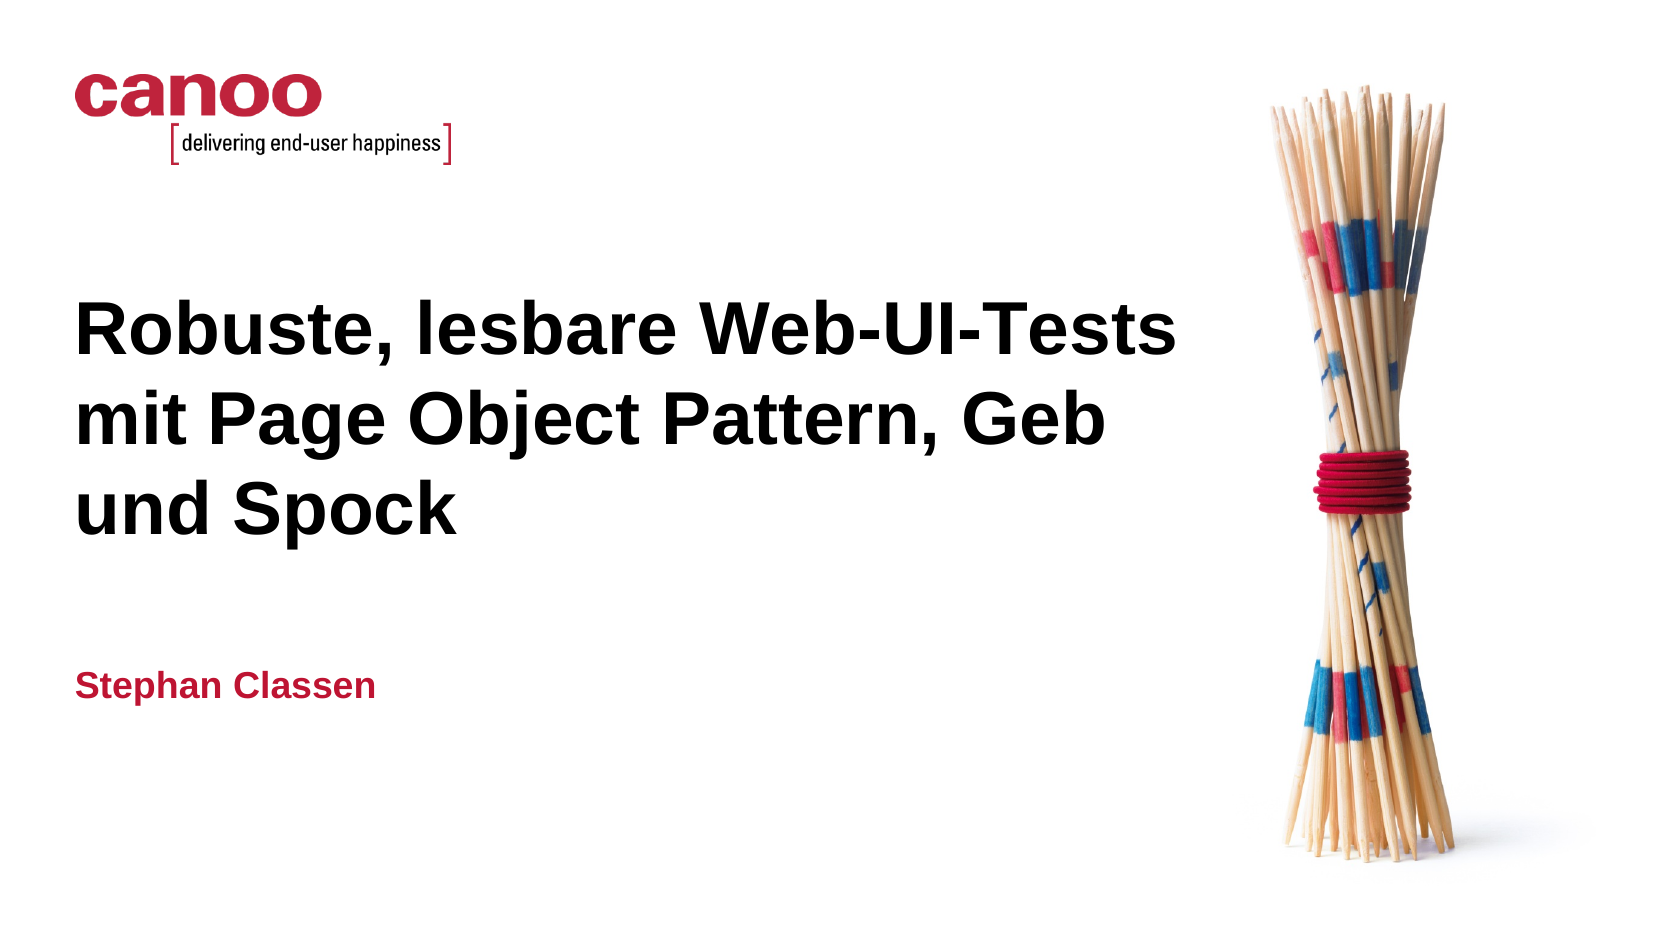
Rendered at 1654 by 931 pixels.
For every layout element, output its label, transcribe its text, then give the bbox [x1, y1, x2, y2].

picture [1200, 15, 1644, 916]
picture [75, 74, 451, 165]
text_box Stephan Classen [74, 661, 963, 707]
text_box Robuste, lesbare Web-UI-Tests mit Page Object Pattern, Geb und Spock [74, 279, 1186, 550]
